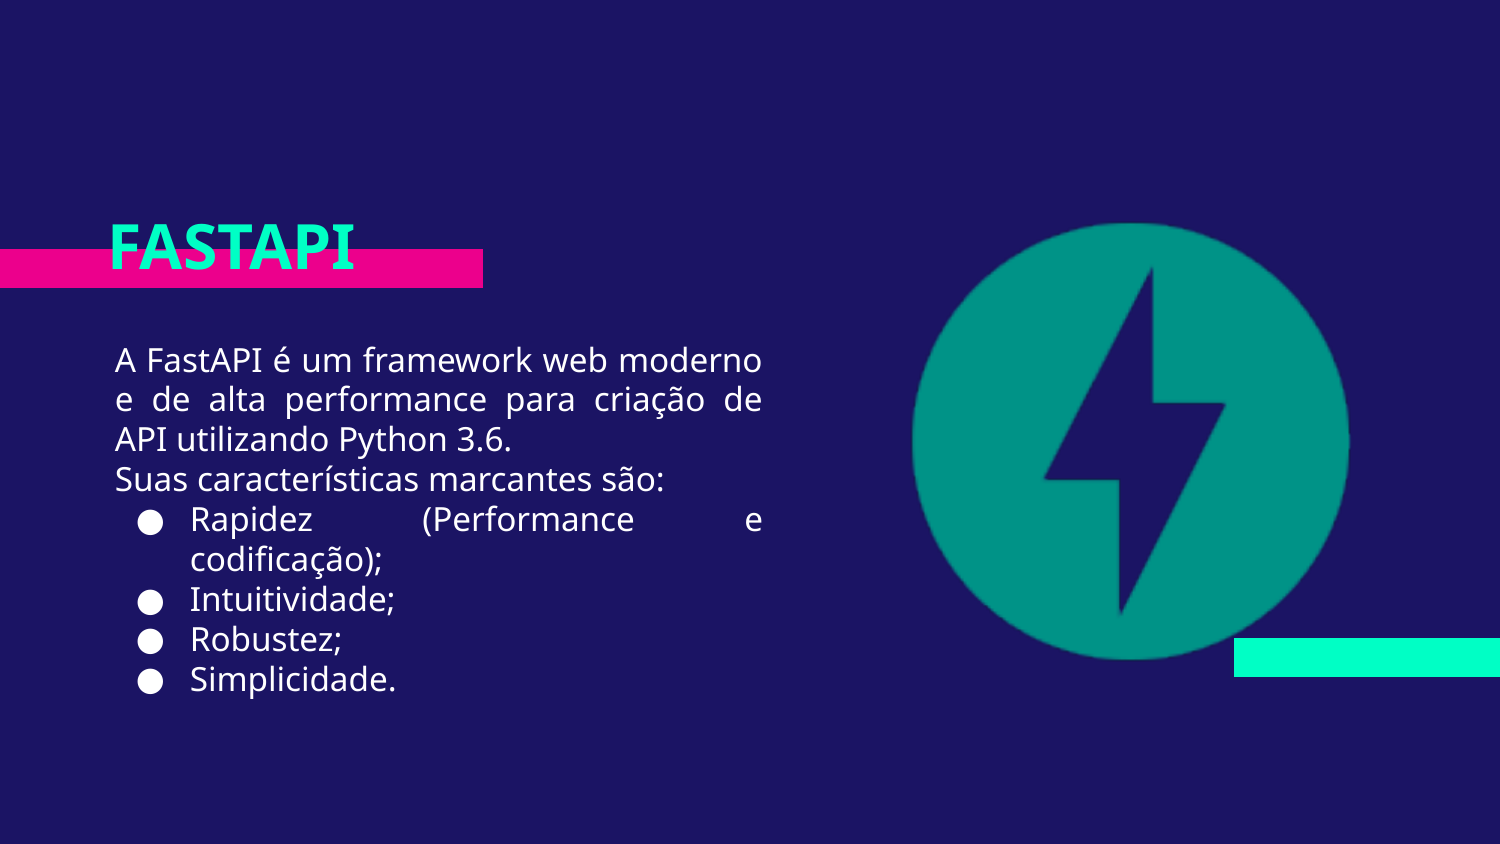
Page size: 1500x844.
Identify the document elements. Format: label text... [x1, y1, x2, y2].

picture [828, 145, 1432, 749]
title FASTAPI [92, 191, 677, 302]
list A FastAPI é um framework web moderno e de alta performance para criação de API utilizando Python 3.6. Suas características marcantes são: Rapidez (Performance e codificação); Intuitividade; Robustez; Simplicidade. [99, 323, 779, 674]
